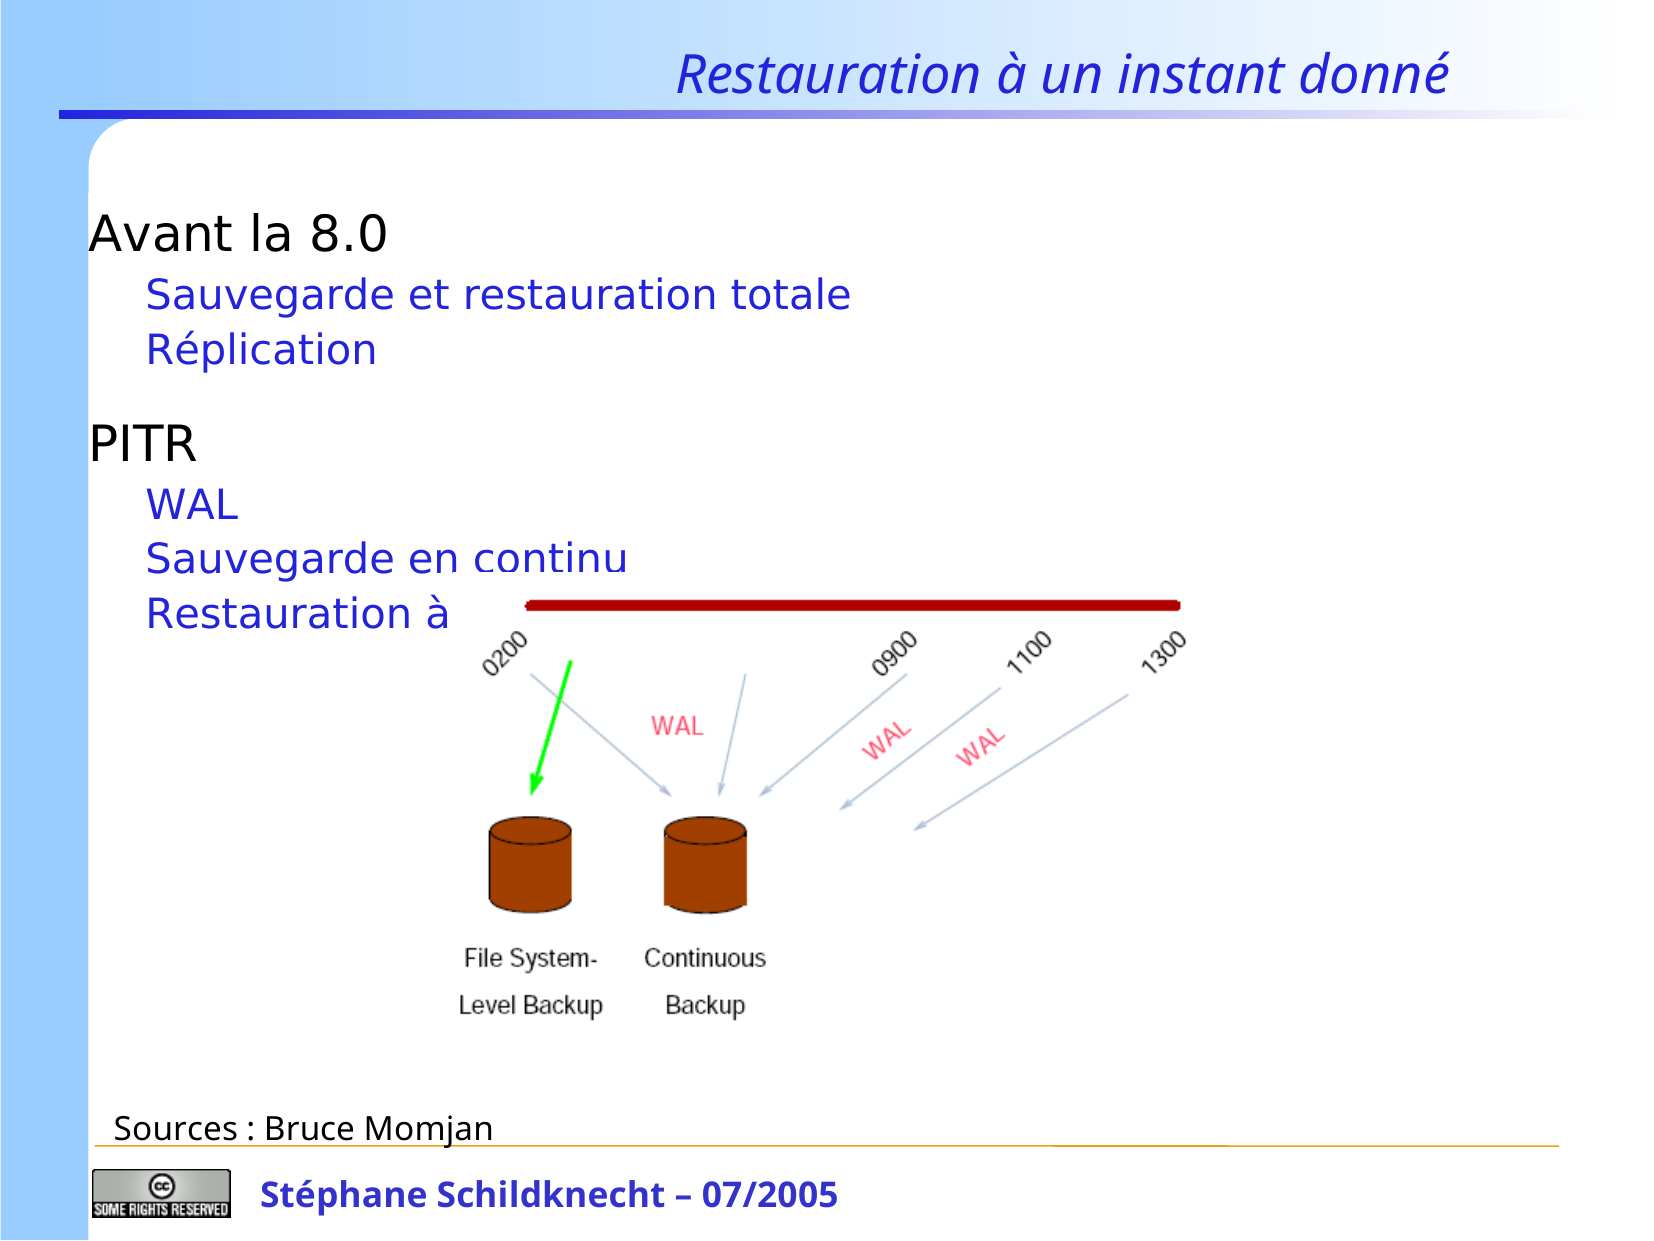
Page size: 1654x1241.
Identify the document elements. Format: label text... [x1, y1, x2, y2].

list Avant la 8.0 Sauvegarde et restauration totale Réplication PITR WAL Sauvegarde en continu Restauration à un instant précis [88, 175, 1547, 1064]
text_box Sources : Bruce Momjan [113, 1100, 677, 1143]
picture [92, 1169, 231, 1218]
picture [453, 572, 1201, 1022]
title Restauration à un instant donné [472, 0, 1654, 148]
